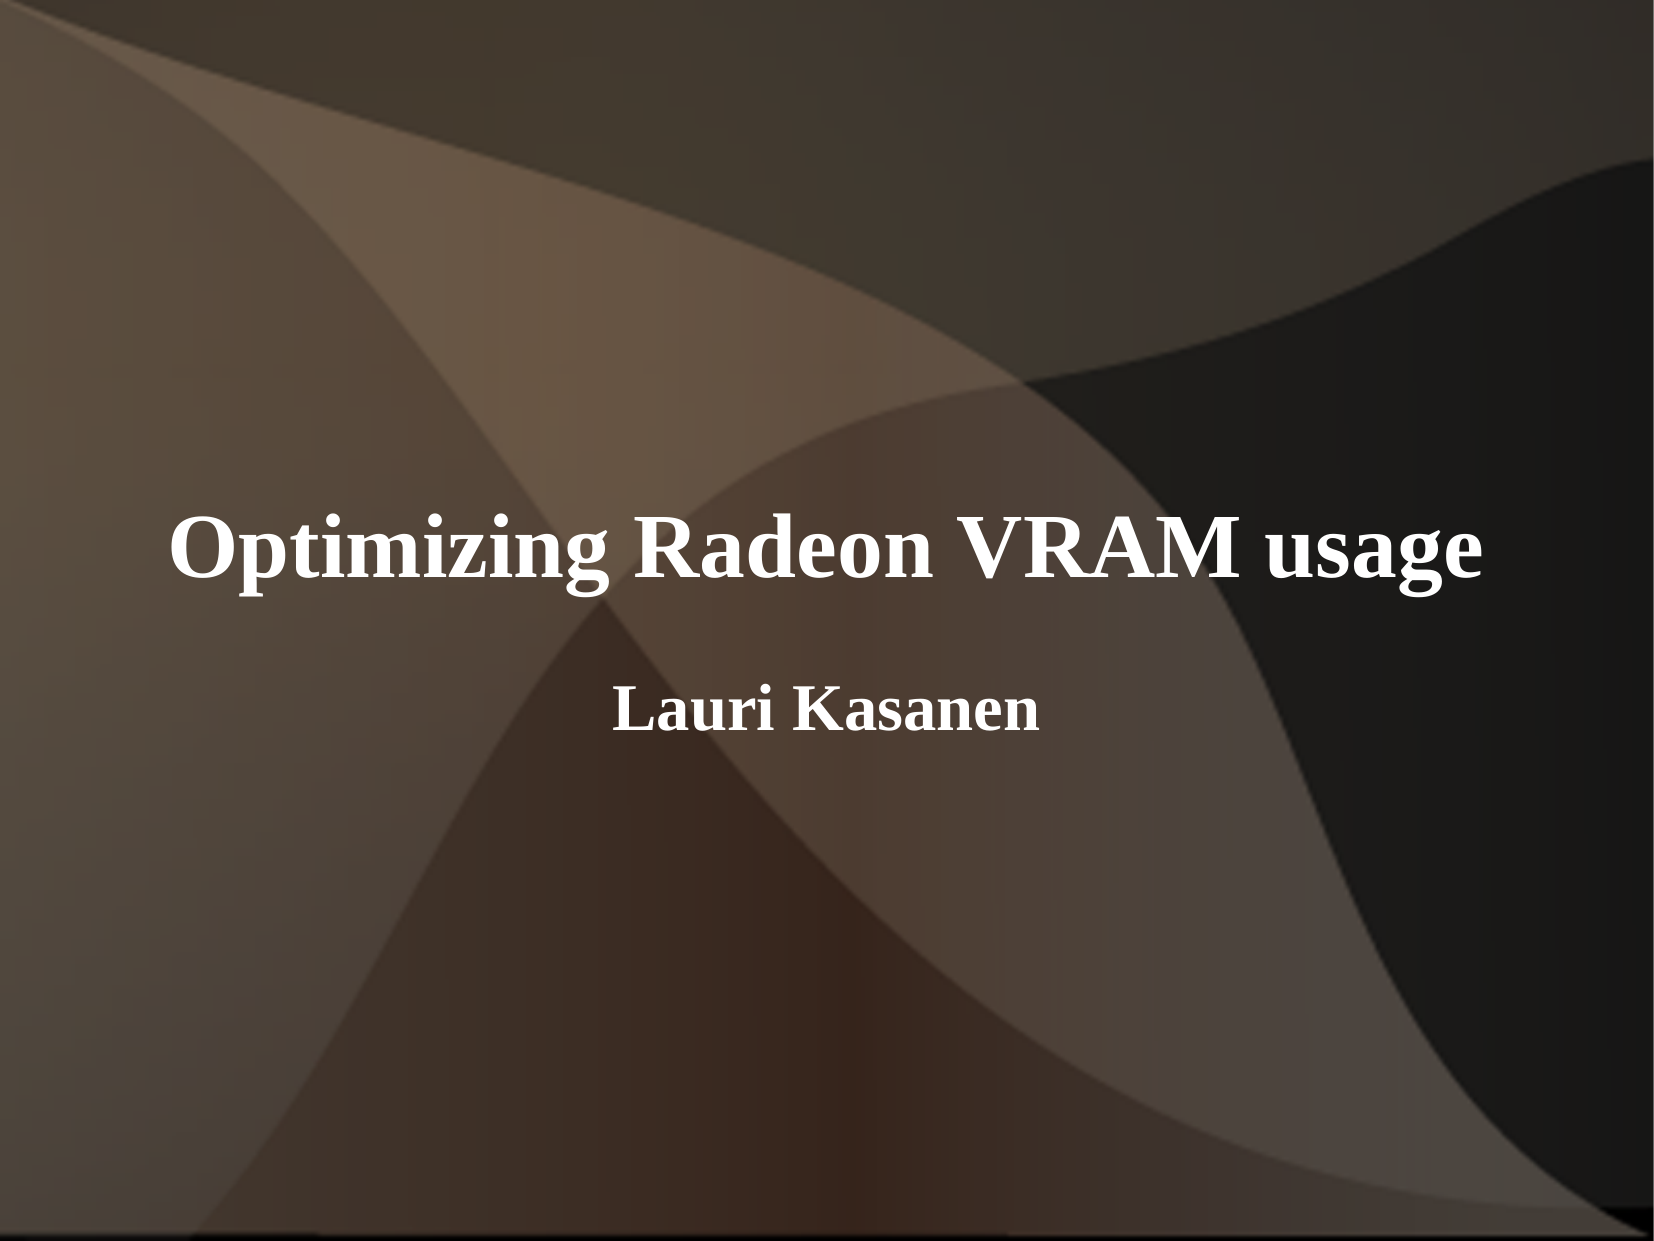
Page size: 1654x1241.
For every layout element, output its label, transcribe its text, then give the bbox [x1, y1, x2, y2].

picture [0, 0, 1654, 1241]
title Optimizing Radeon VRAM usage Lauri Kasanen [82, 221, 1571, 1019]
